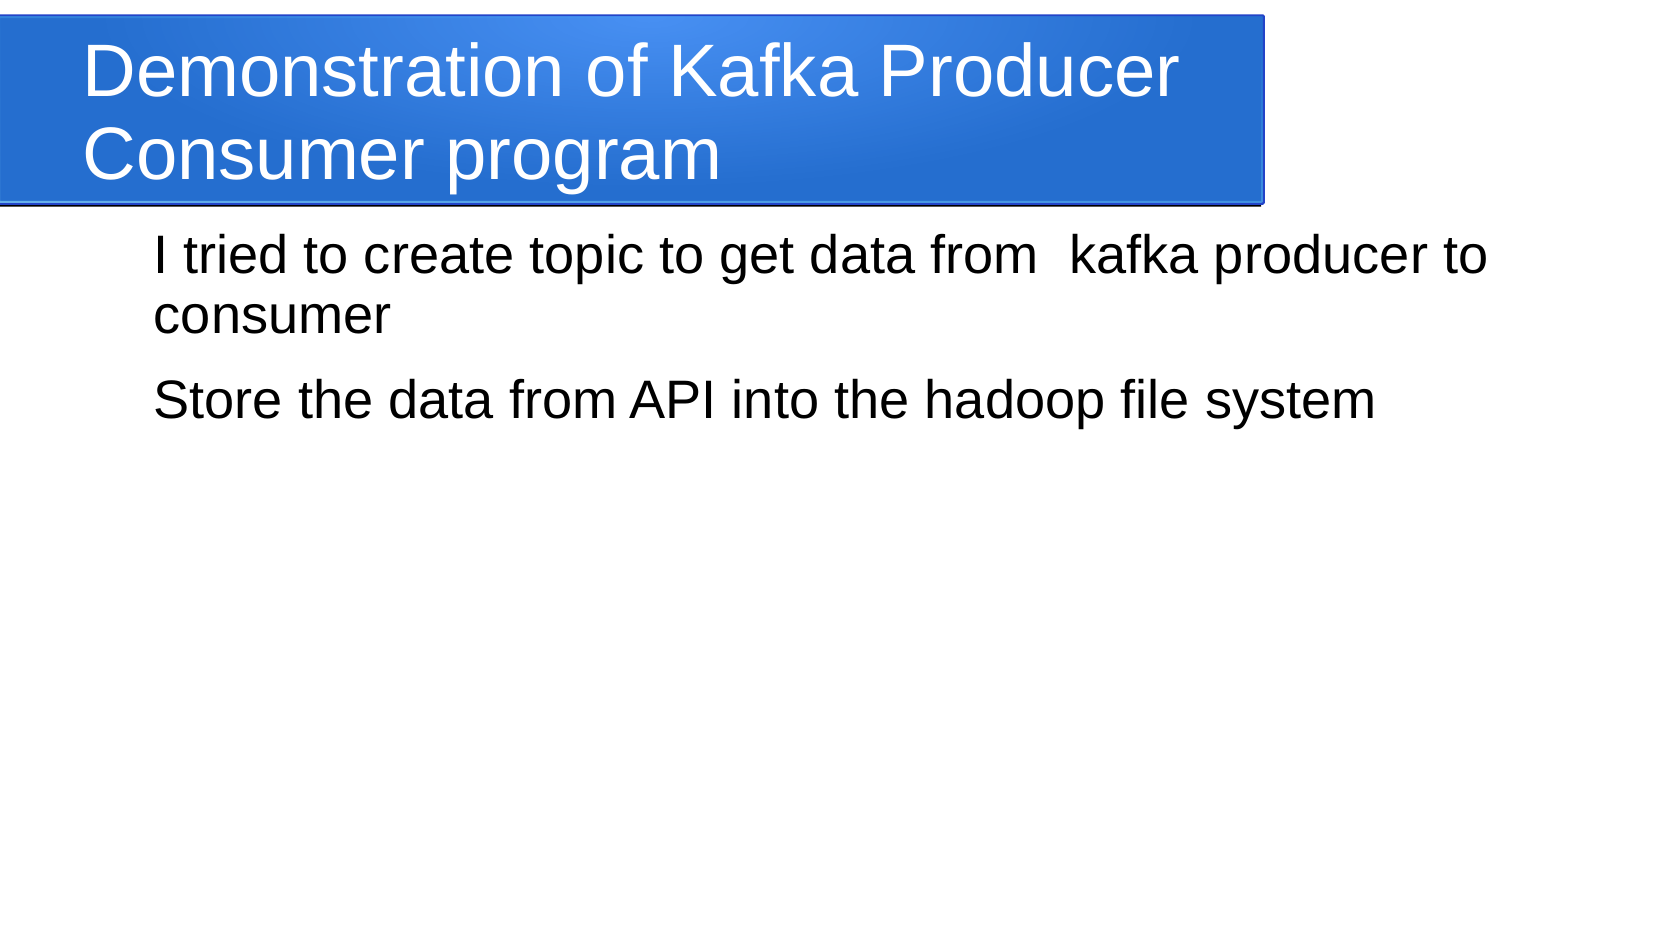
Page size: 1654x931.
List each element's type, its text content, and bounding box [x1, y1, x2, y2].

list I tried to create topic to get data from kafka producer to consumer Store the data from API into the hadoop file system [82, 224, 1571, 764]
title Demonstration of Kafka Producer Consumer program [82, 29, 1235, 196]
